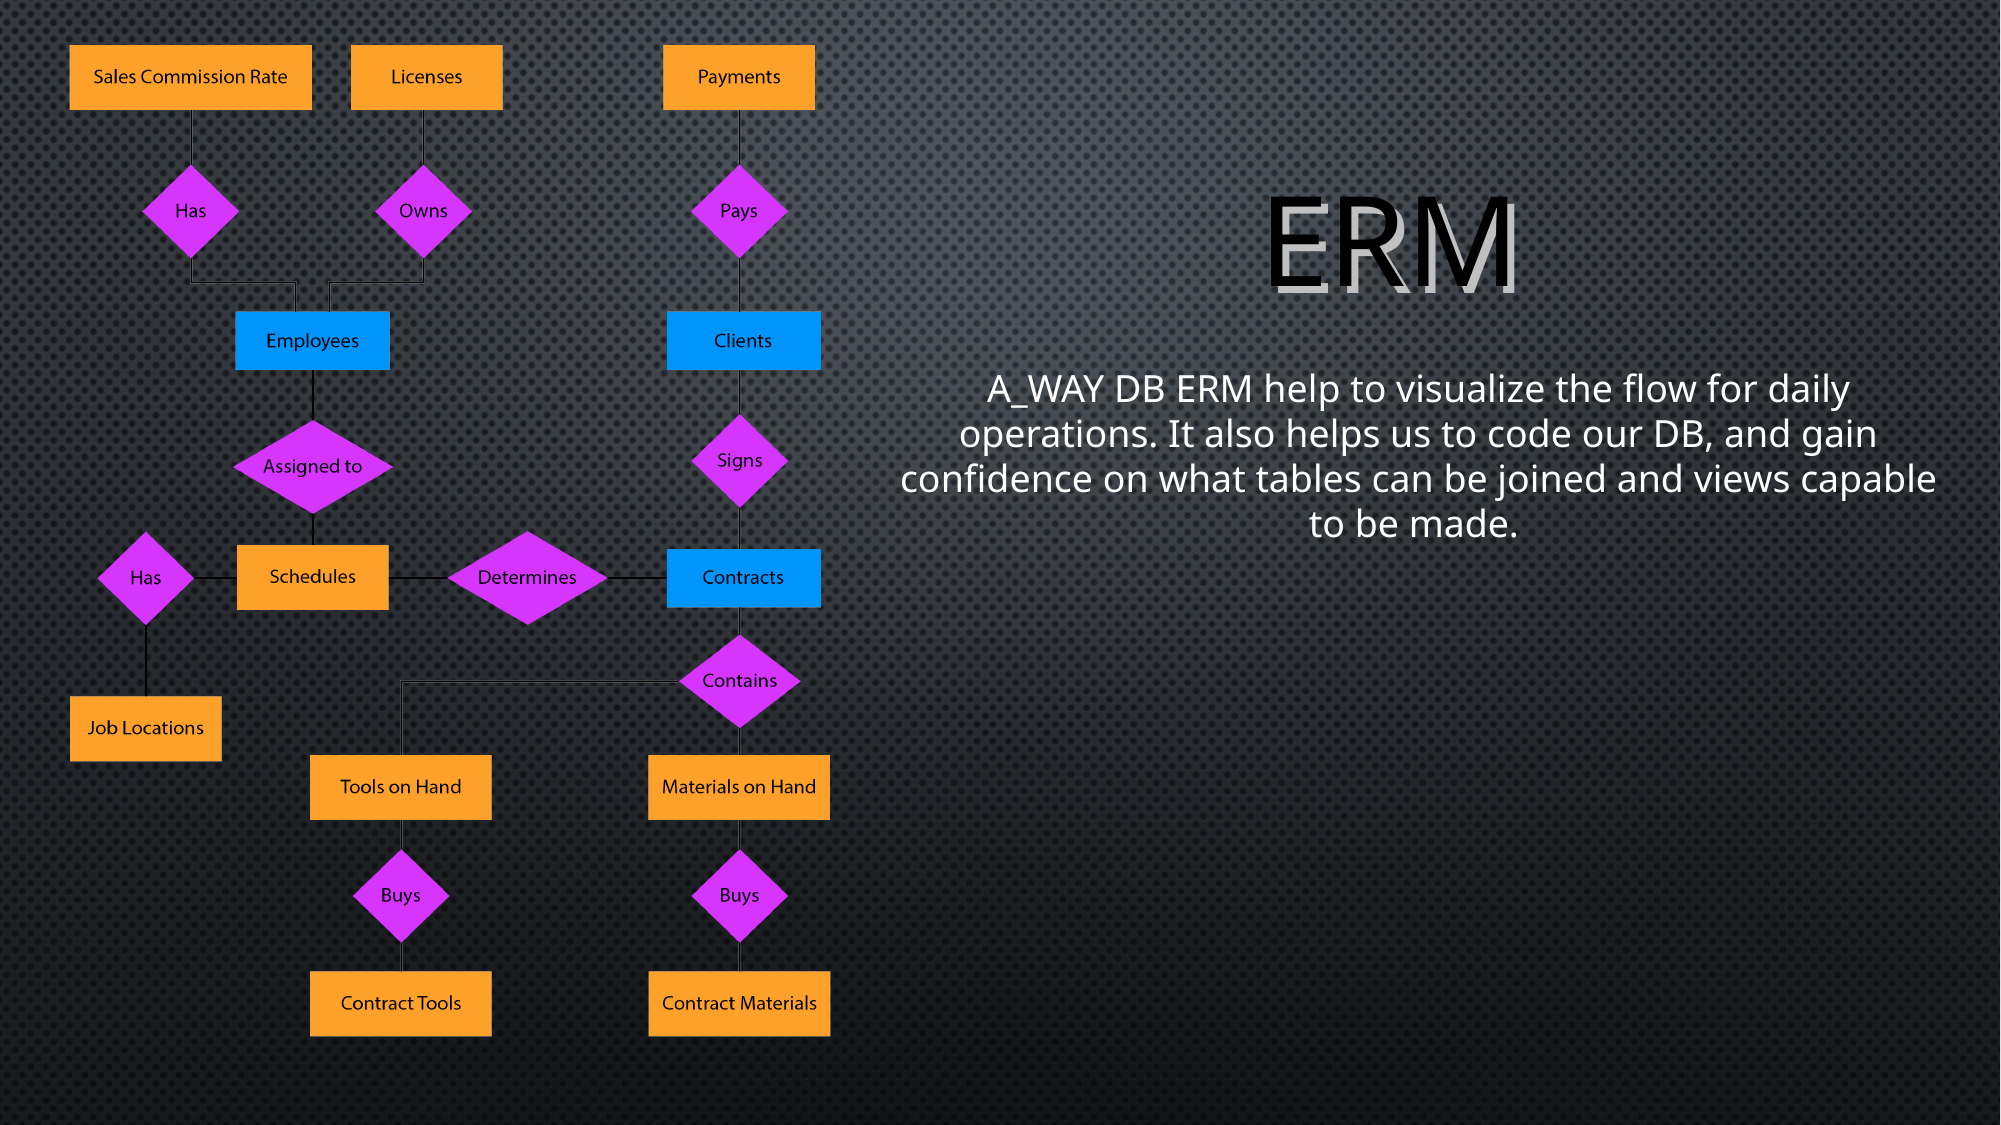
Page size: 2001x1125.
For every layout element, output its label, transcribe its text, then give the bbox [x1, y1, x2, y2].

title ERM [891, 79, 2000, 393]
picture [0, 0, 891, 1109]
text_box A_WAY DB ERM help to visualize the flow for daily operations. It also helps us to code our DB, and gain confidence on what tables can be joined and views capable to be made. [881, 357, 1957, 555]
